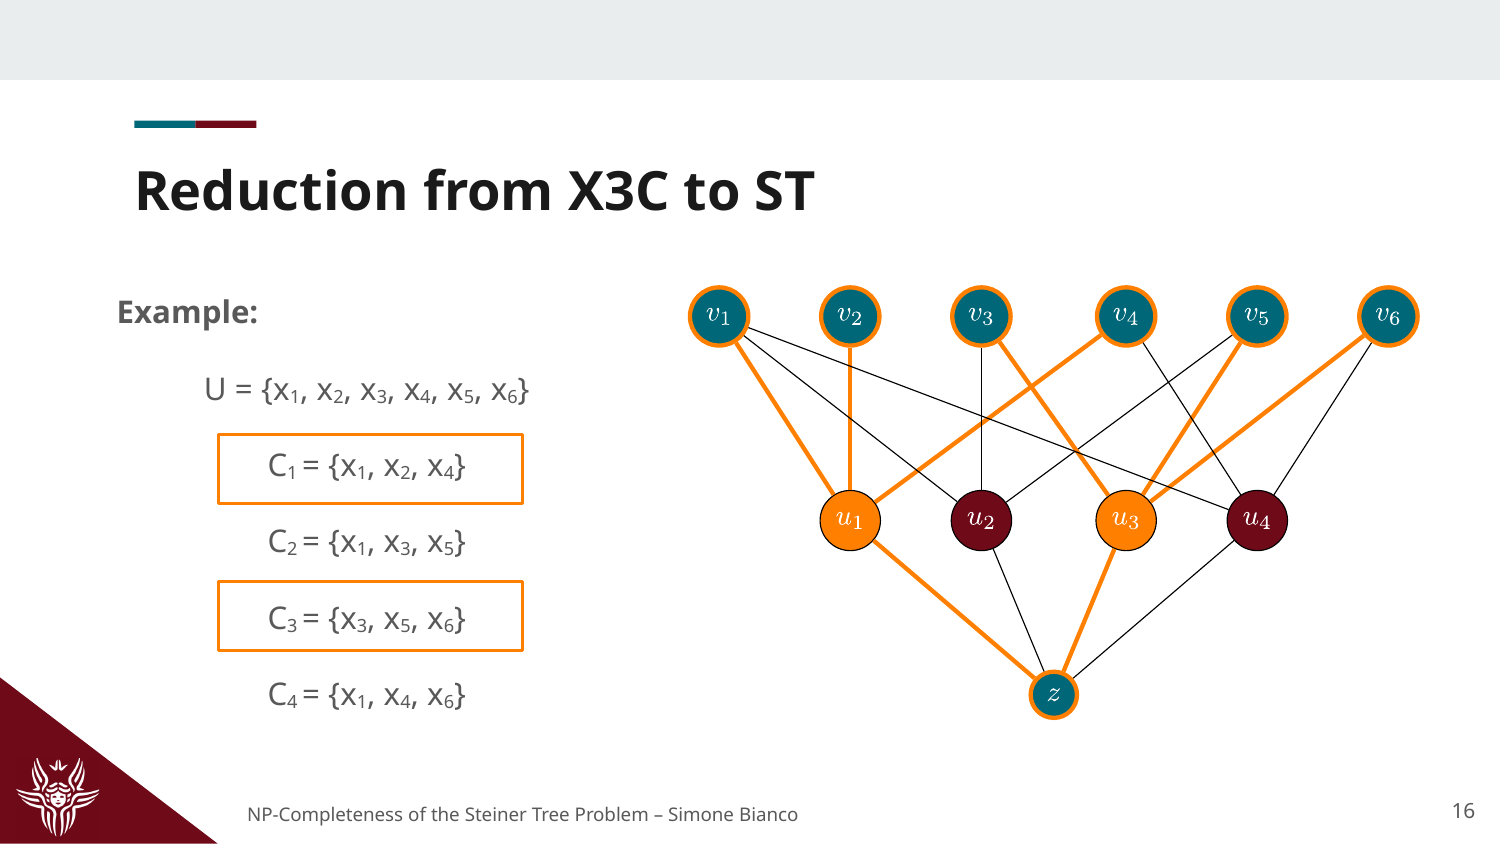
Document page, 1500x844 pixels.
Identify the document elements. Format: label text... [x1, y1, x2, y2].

picture [687, 285, 1420, 721]
list Example: U = {x1, x2, x3, x4, x5, x6} C1 = {x1, x2, x4} C2 = {x1, x3, x5} C3 = {x3, x5, x6} C4 = {x1, x4, x6} [101, 272, 632, 715]
picture [16, 758, 100, 839]
subtitle NP-Completeness of the Steiner Tree Problem – Simone Bianco [232, 783, 1193, 839]
slide_number <number> [1400, 779, 1491, 844]
title Reduction from X3C to ST [119, 141, 1381, 230]
